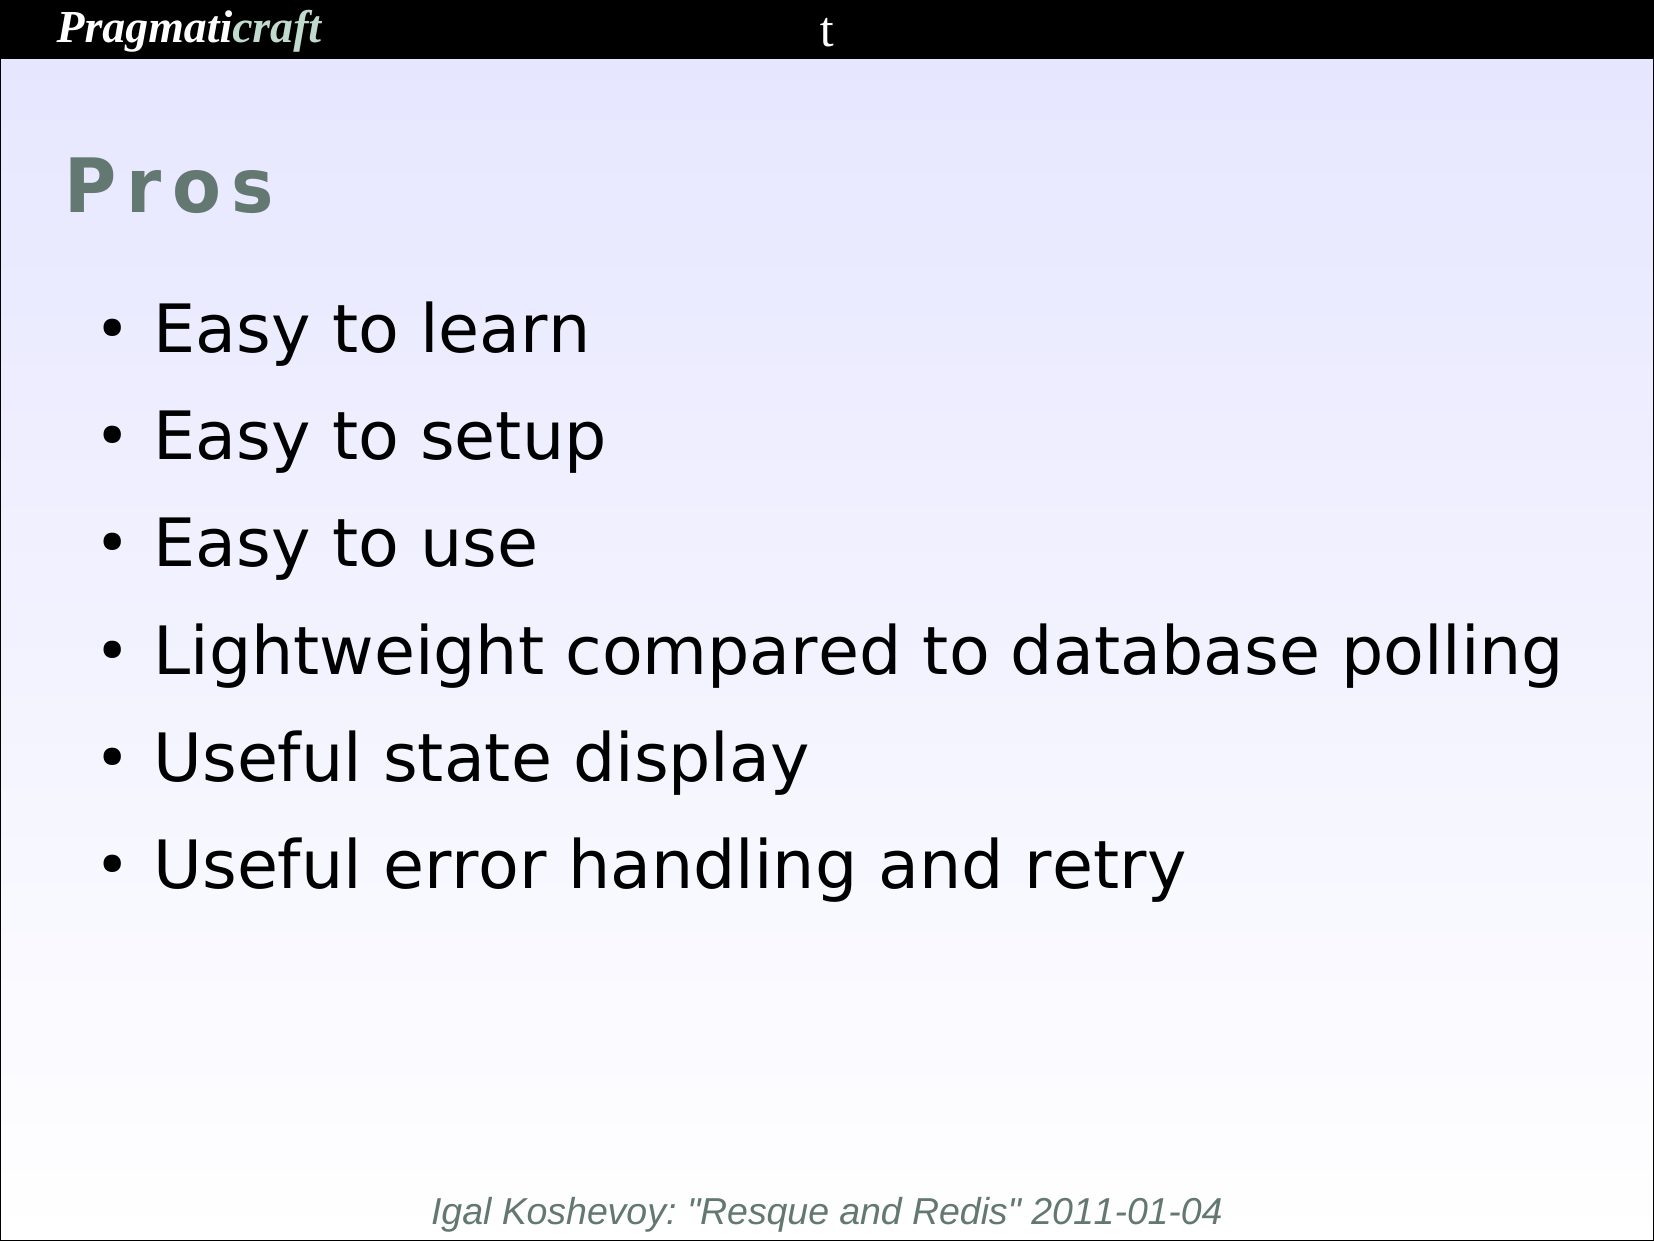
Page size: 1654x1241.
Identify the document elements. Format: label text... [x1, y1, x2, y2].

title Pros [64, 119, 1587, 254]
list Easy to learn Easy to setup Easy to use Lightweight compared to database polling Useful state display Useful error handling and retry [82, 290, 1571, 1094]
